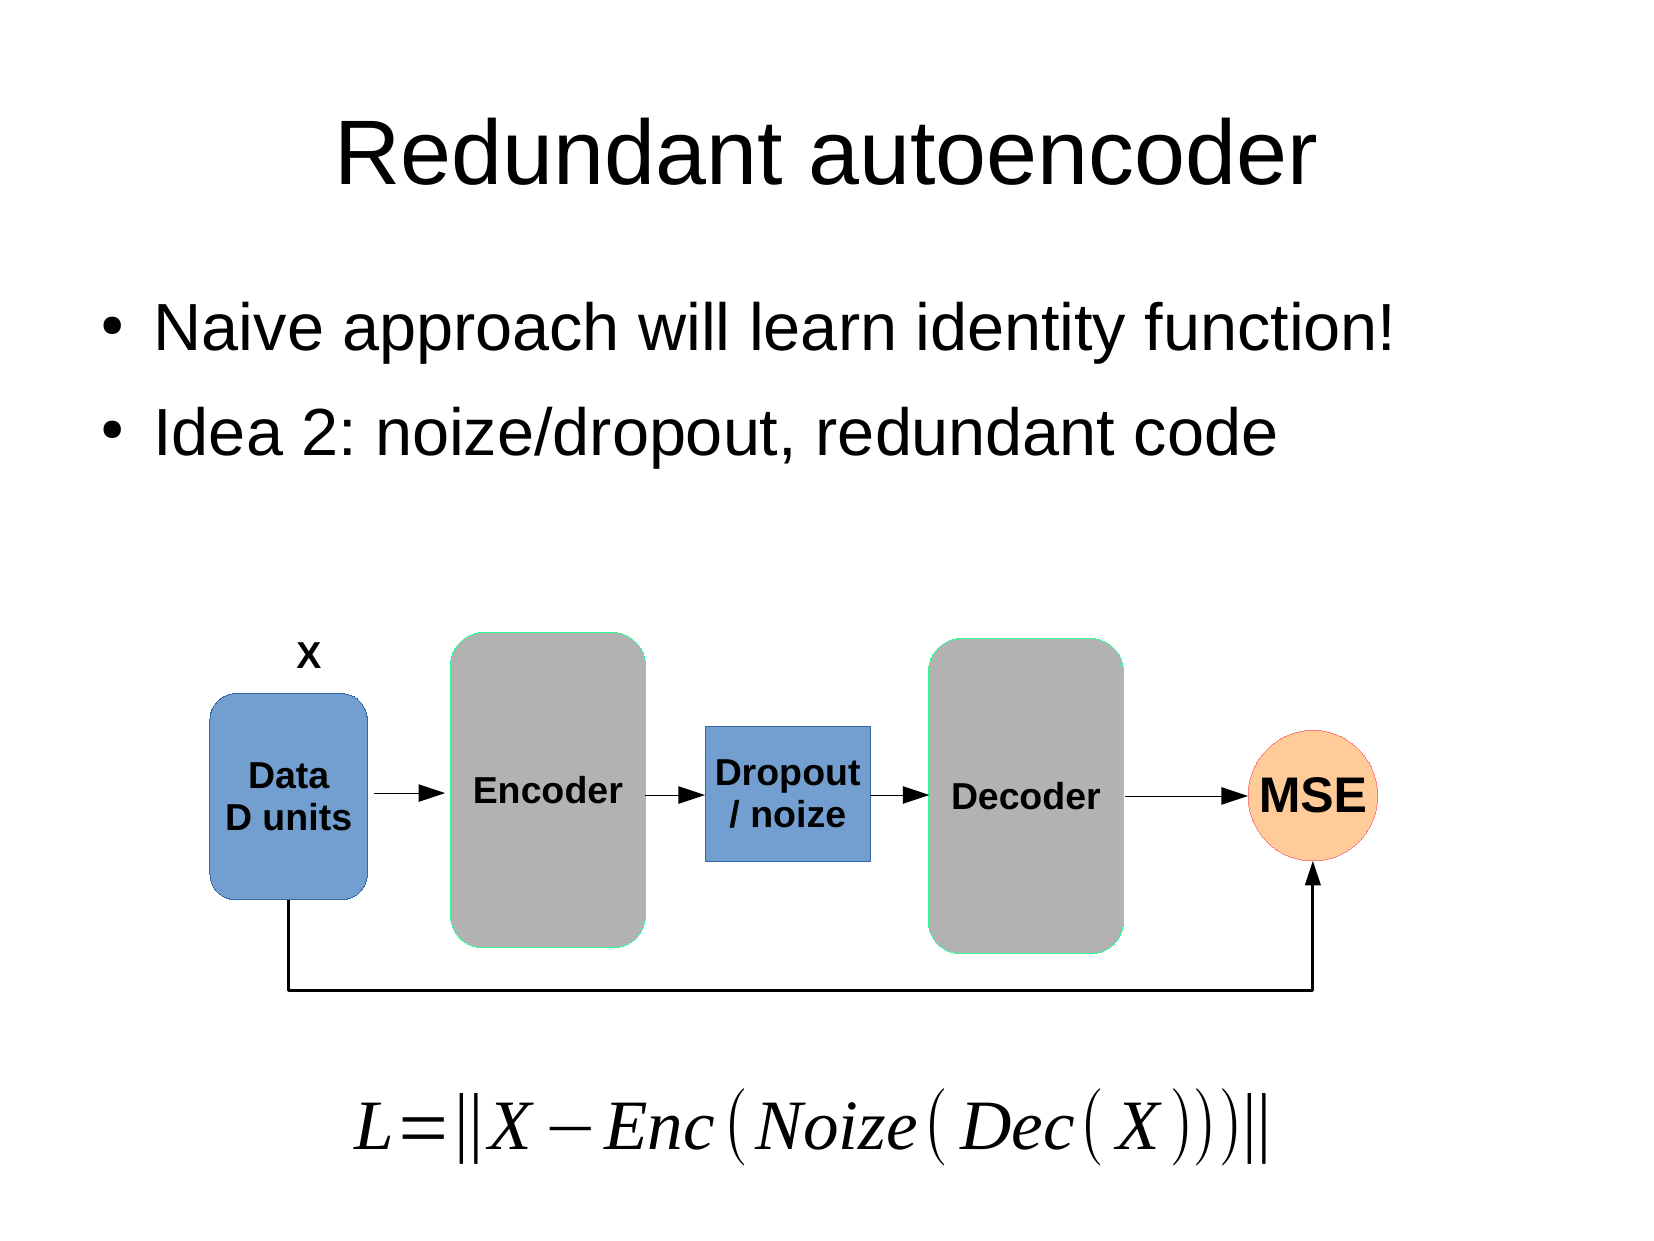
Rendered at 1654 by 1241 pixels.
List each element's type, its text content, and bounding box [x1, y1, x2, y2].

list Naive approach will learn identity function! Idea 2: noize/dropout, redundant code [82, 290, 1571, 1010]
text_box Dropout / noize [705, 726, 871, 862]
text_box X [281, 627, 337, 684]
text_box Encoder [450, 632, 646, 948]
title Redundant autoencoder [82, 49, 1571, 257]
chart [332, 1083, 1294, 1169]
text_box Decoder [928, 638, 1124, 954]
text_box Data D units [209, 693, 368, 900]
text_box MSE [1248, 730, 1378, 861]
